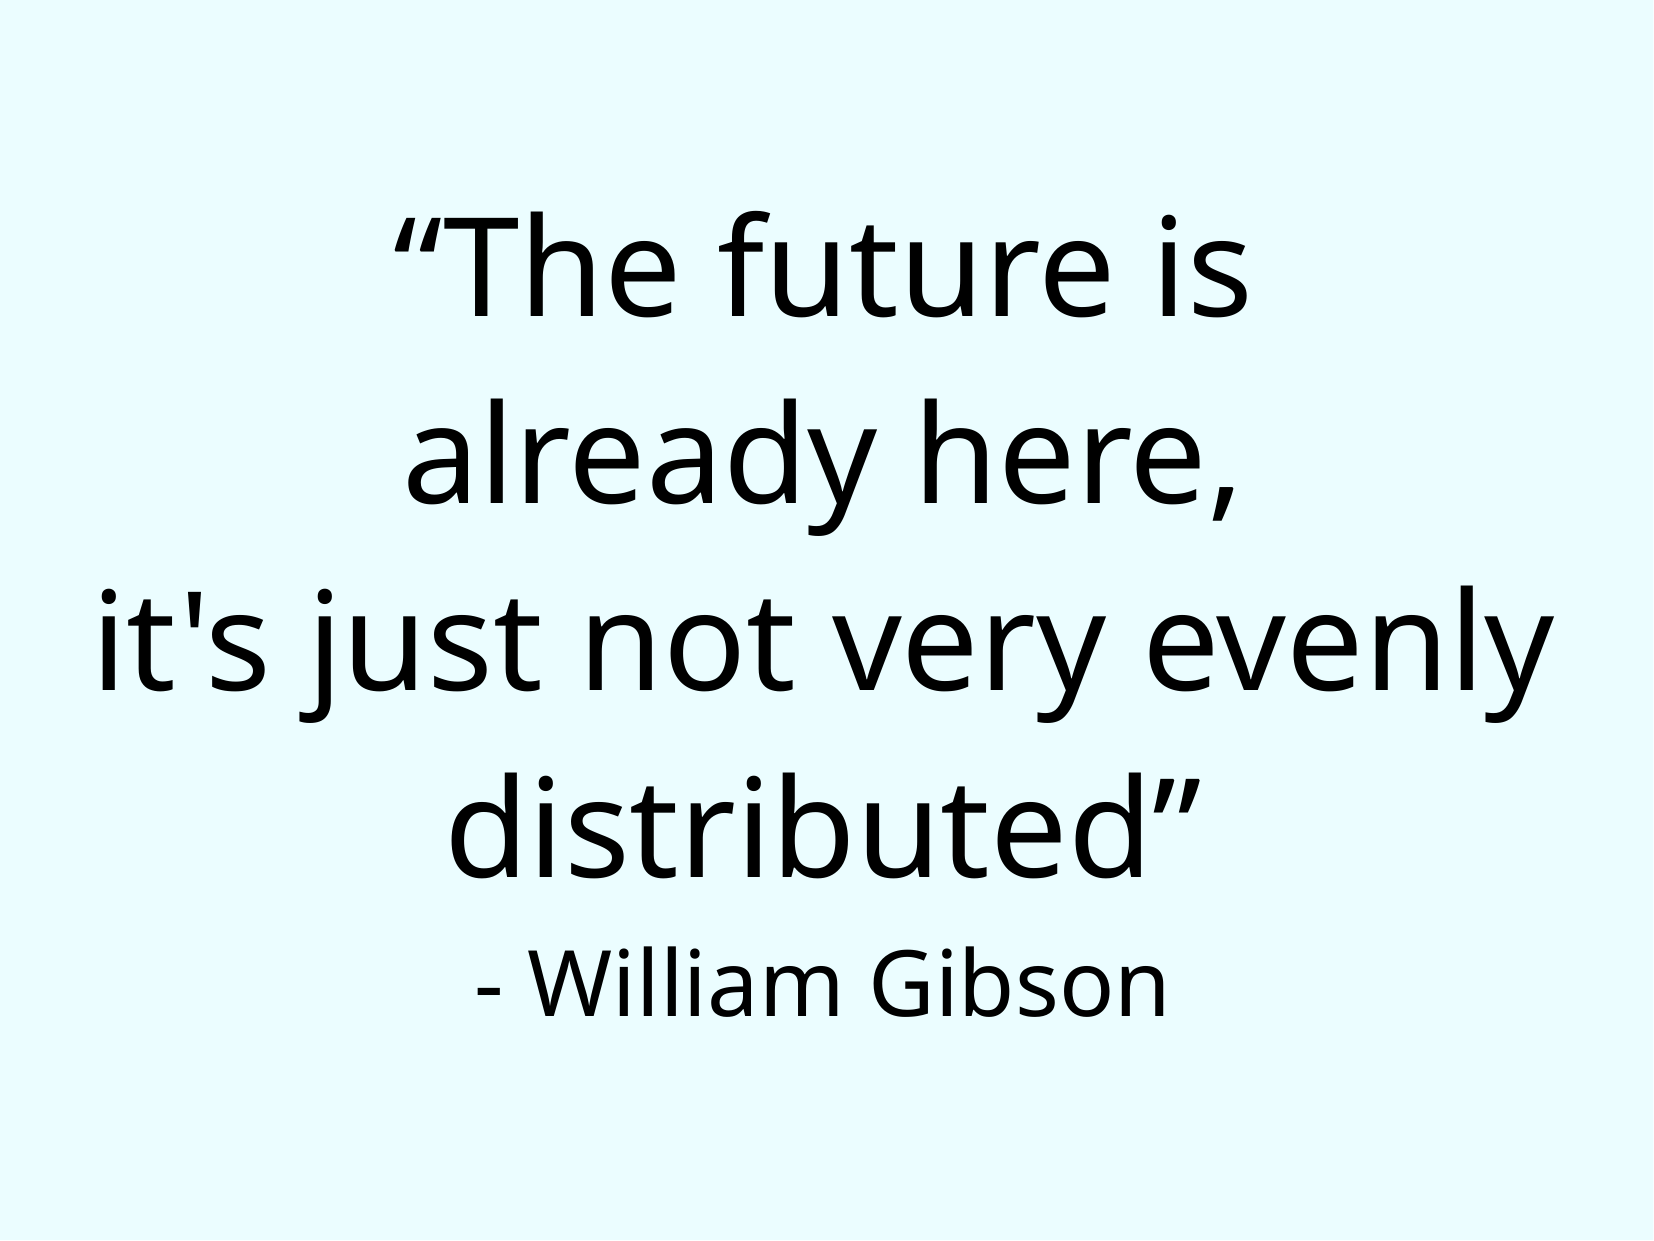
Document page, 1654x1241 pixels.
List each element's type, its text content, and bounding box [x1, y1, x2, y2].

text_box “The future is already here, it's just not very evenly distributed” - William Gibson [79, 69, 1568, 1144]
